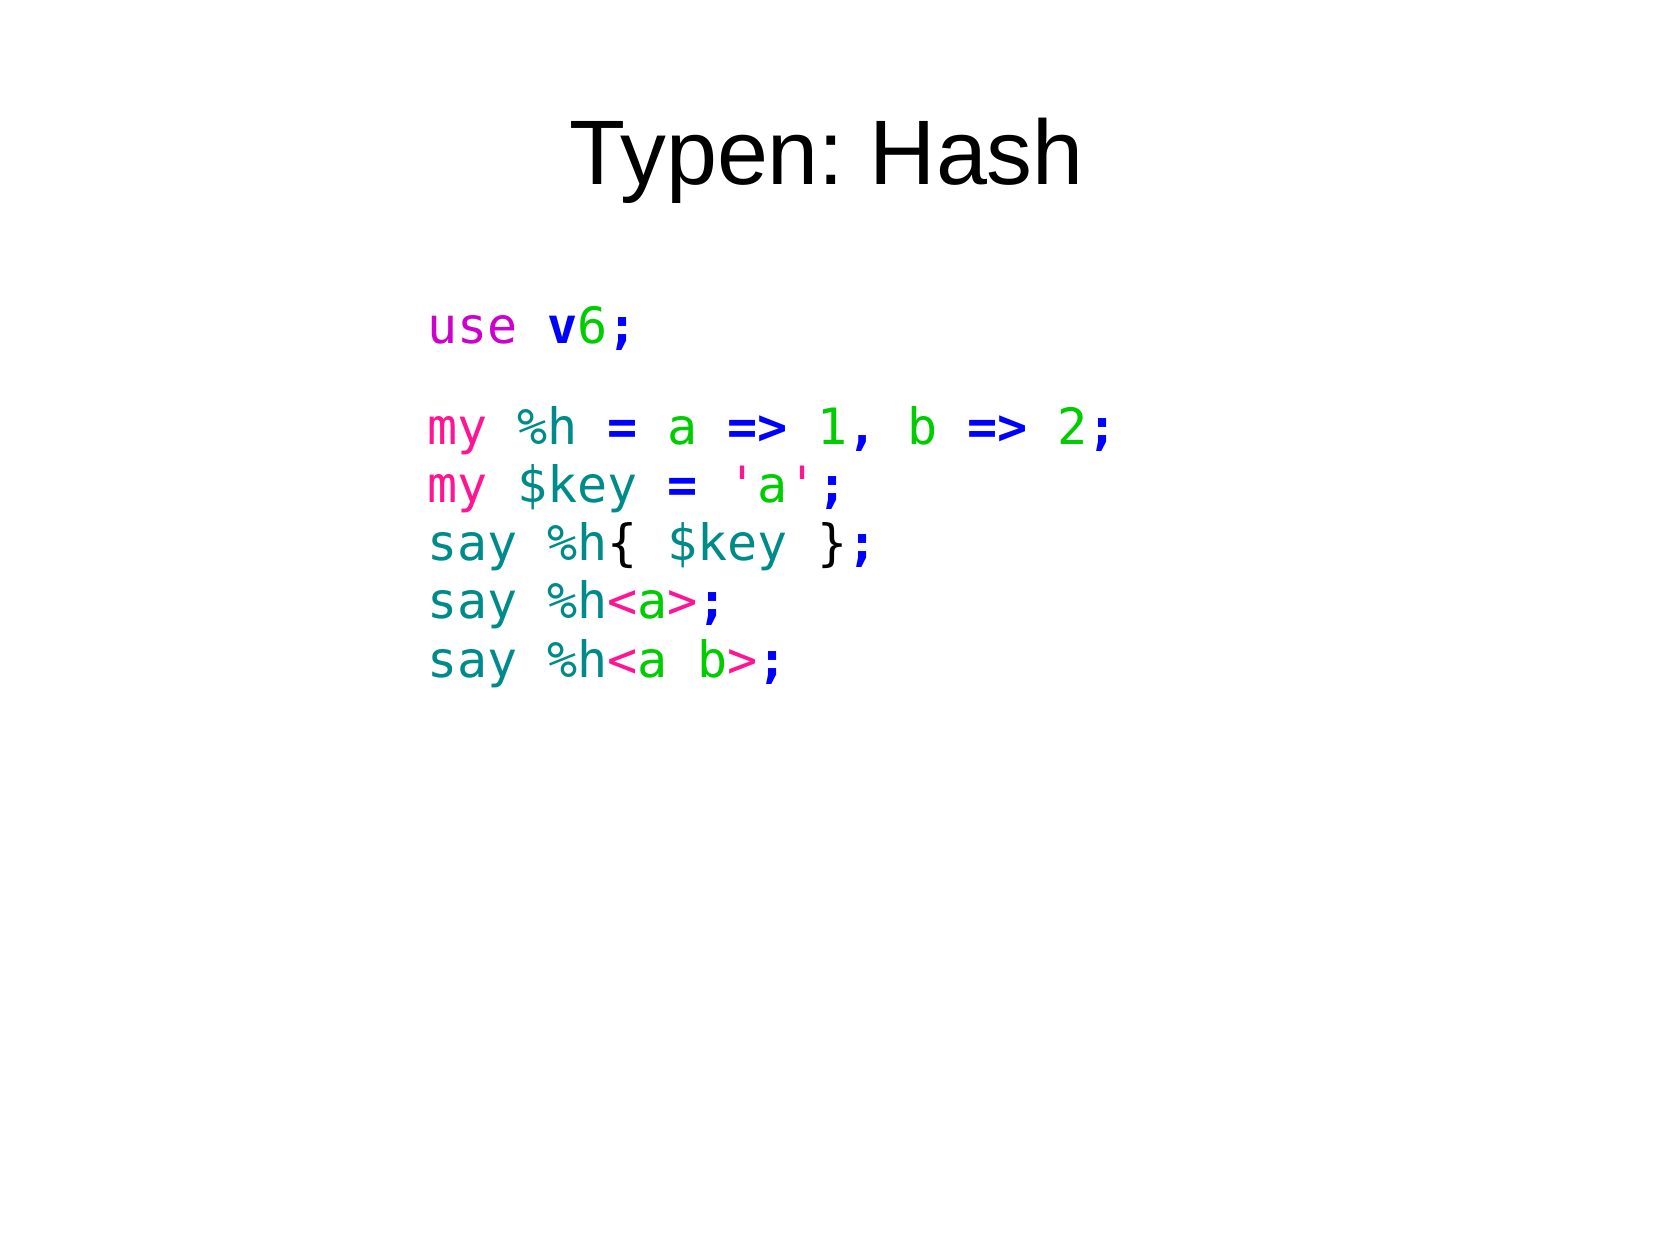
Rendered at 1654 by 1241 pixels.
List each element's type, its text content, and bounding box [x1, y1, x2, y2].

title Typen: Hash [82, 49, 1571, 257]
text_box use v6; my %h = a => 1, b => 2; my $key = 'a'; say %h{ $key }; say %h<a>; say %h<a b>; [412, 290, 1156, 697]
